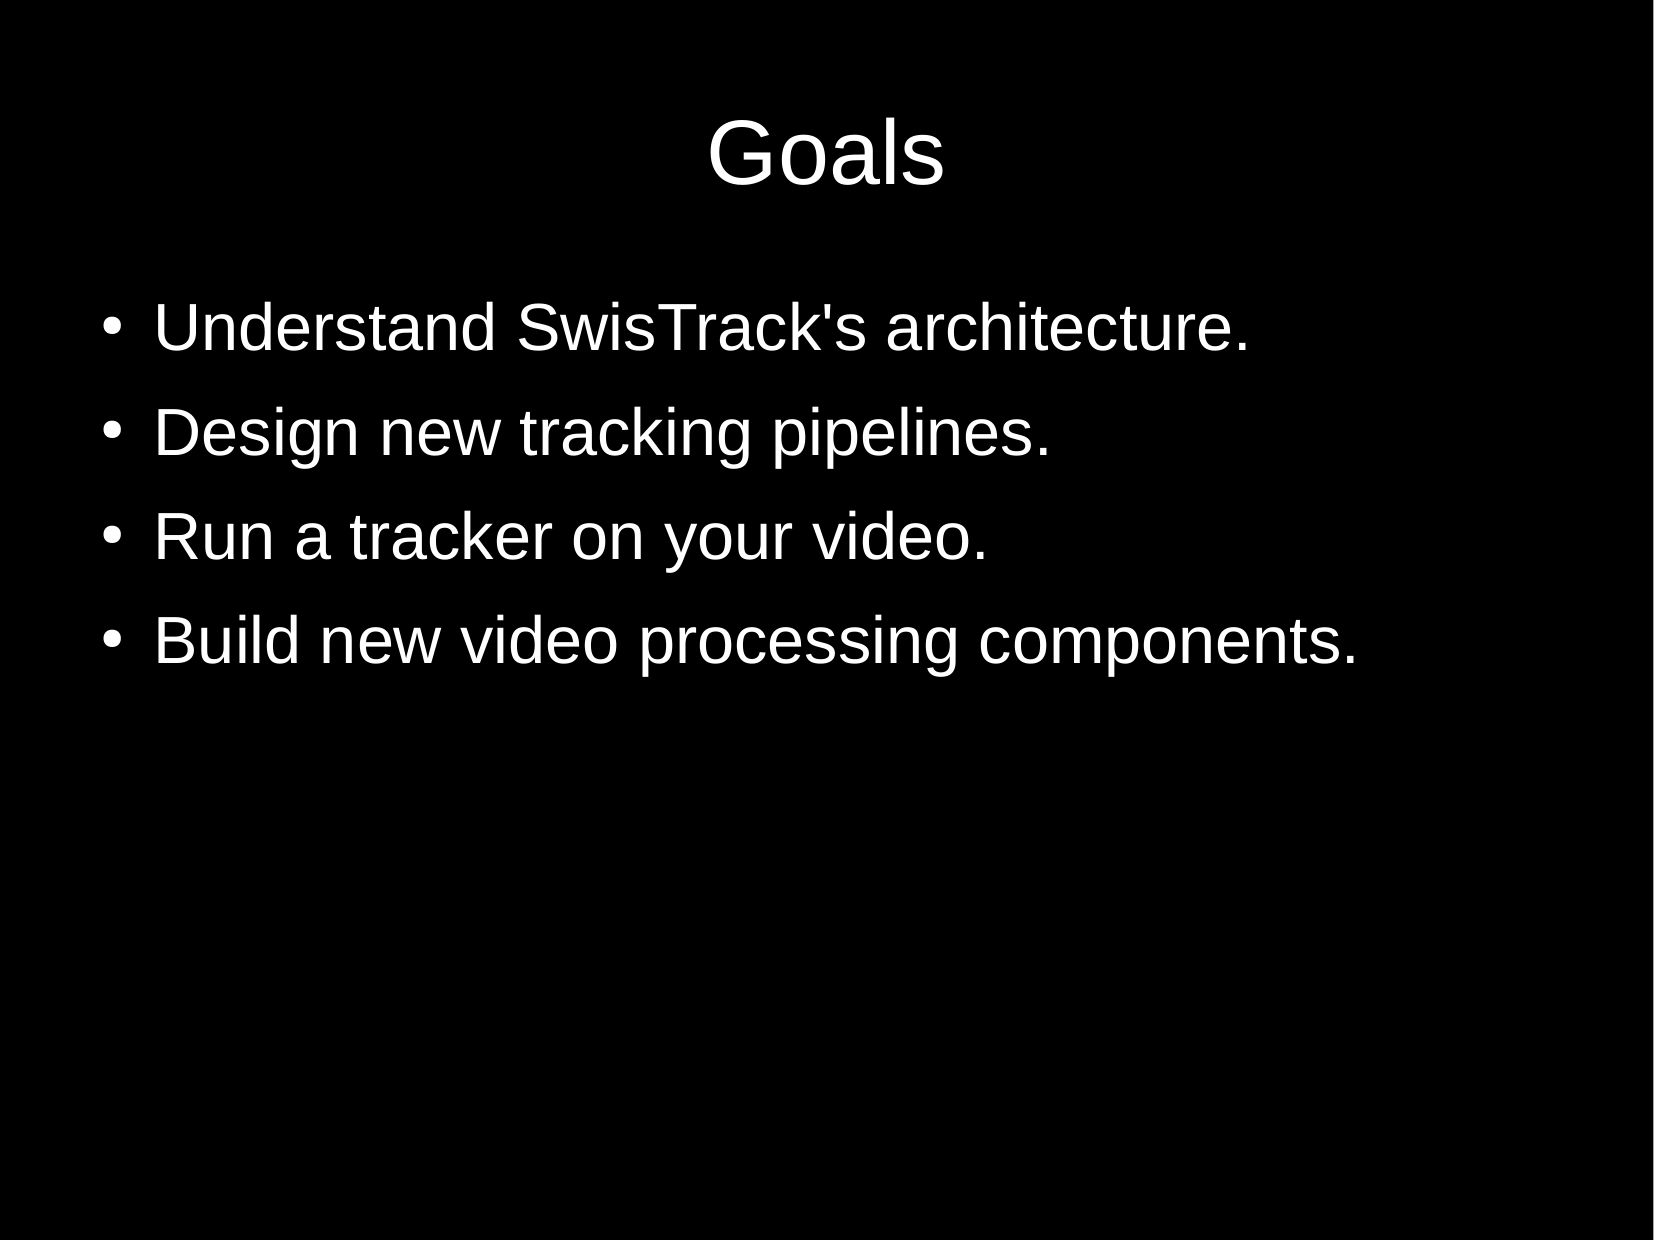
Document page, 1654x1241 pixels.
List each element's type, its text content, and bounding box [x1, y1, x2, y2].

title Goals [82, 49, 1571, 257]
list Understand SwisTrack's architecture. Design new tracking pipelines. Run a tracker on your video. Build new video processing components. [82, 290, 1571, 1109]
